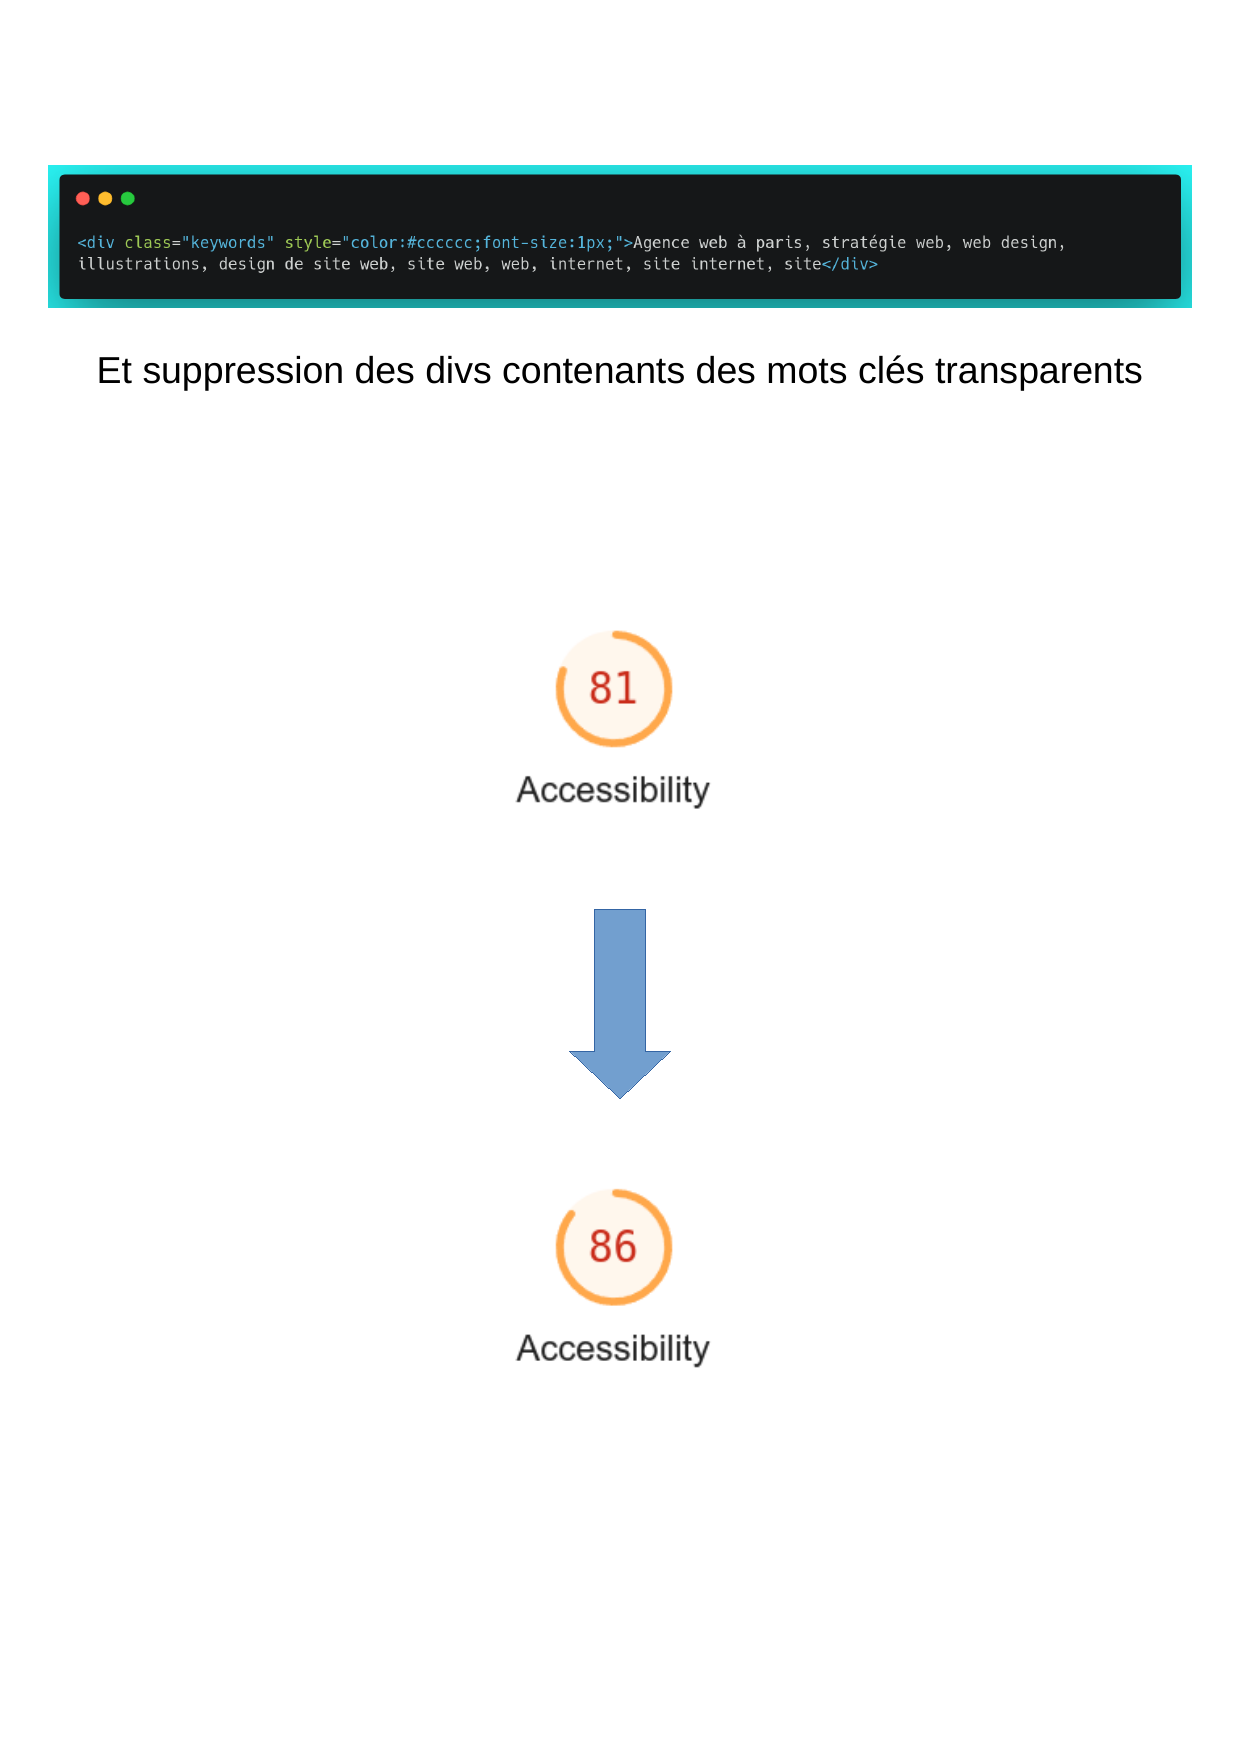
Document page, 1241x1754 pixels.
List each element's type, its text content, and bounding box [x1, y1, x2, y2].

text_box [569, 909, 671, 1099]
text_box Et suppression des divs contenants des mots clés transparents [81, 342, 1159, 400]
picture [298, 1170, 942, 1382]
picture [256, 602, 984, 825]
picture [48, 165, 1192, 308]
